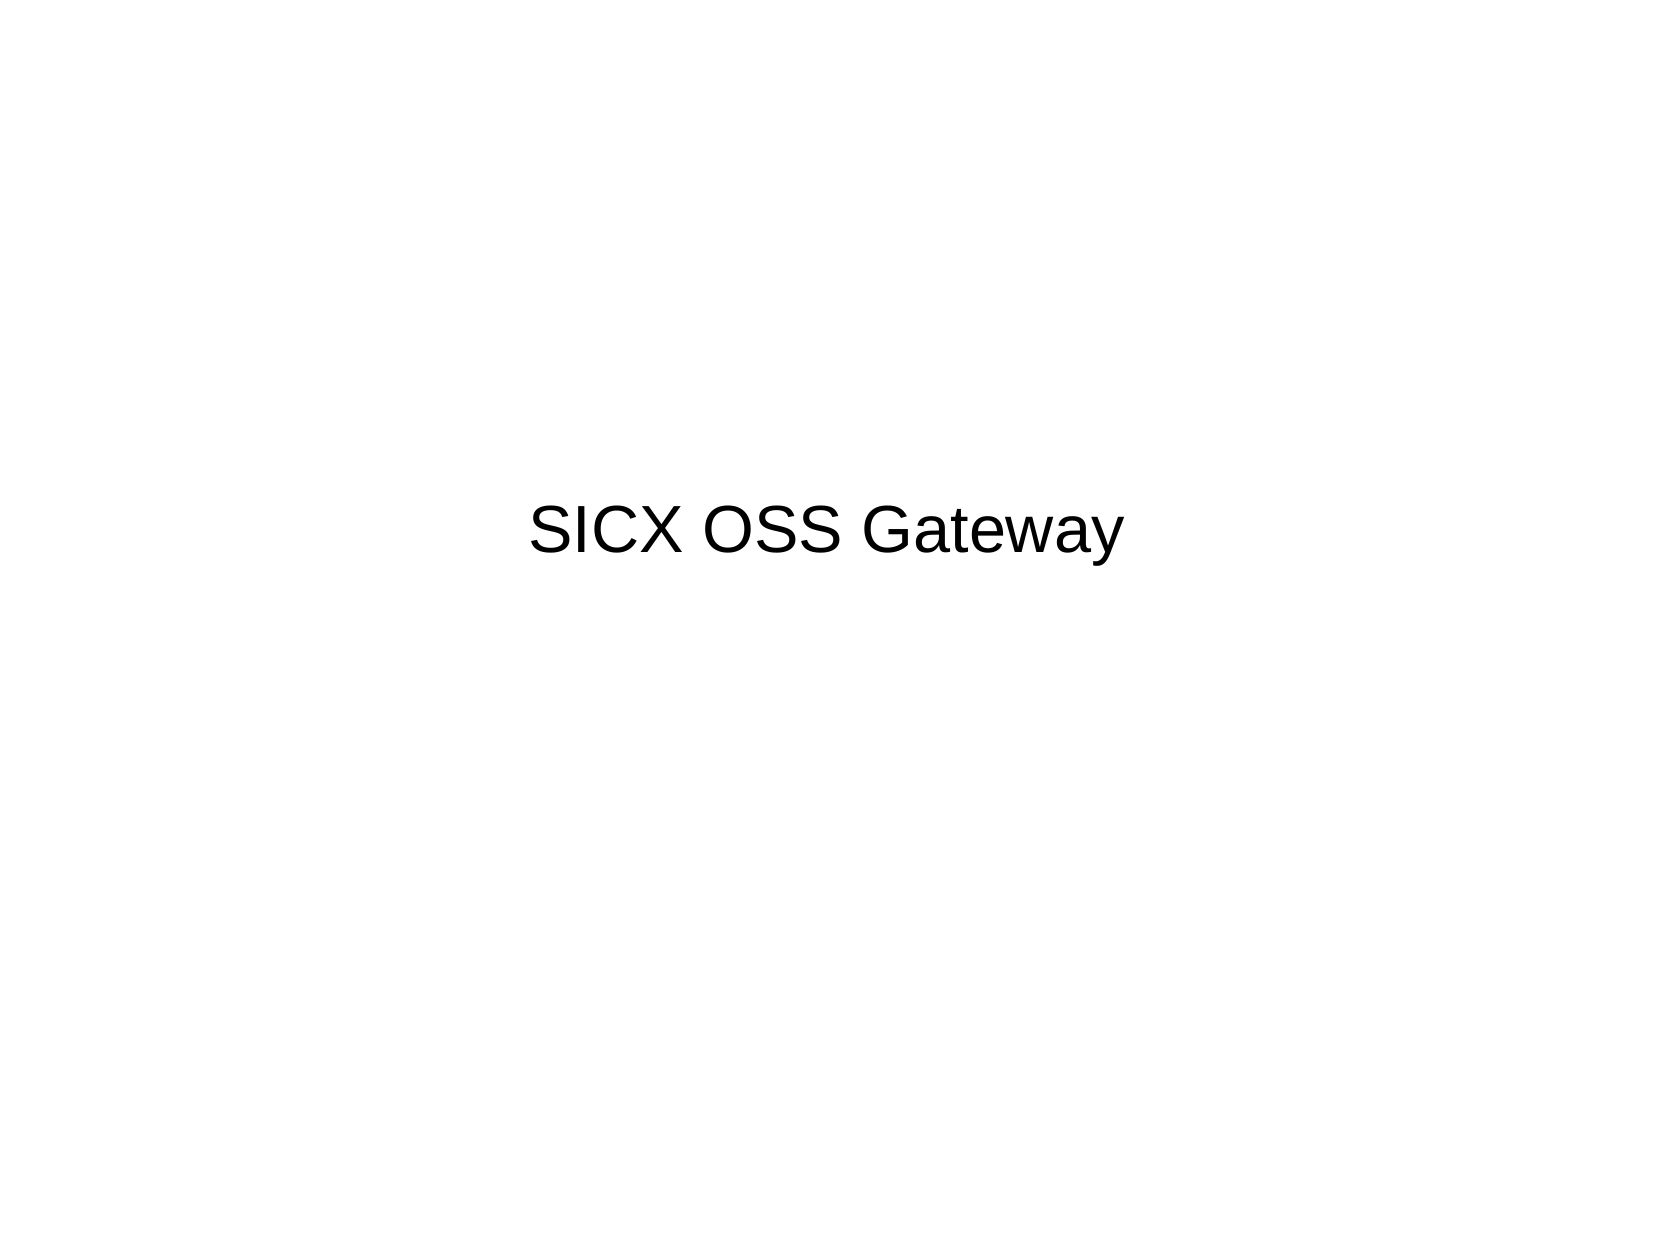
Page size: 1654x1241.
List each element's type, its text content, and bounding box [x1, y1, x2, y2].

subtitle SICX OSS Gateway [82, 49, 1571, 1010]
